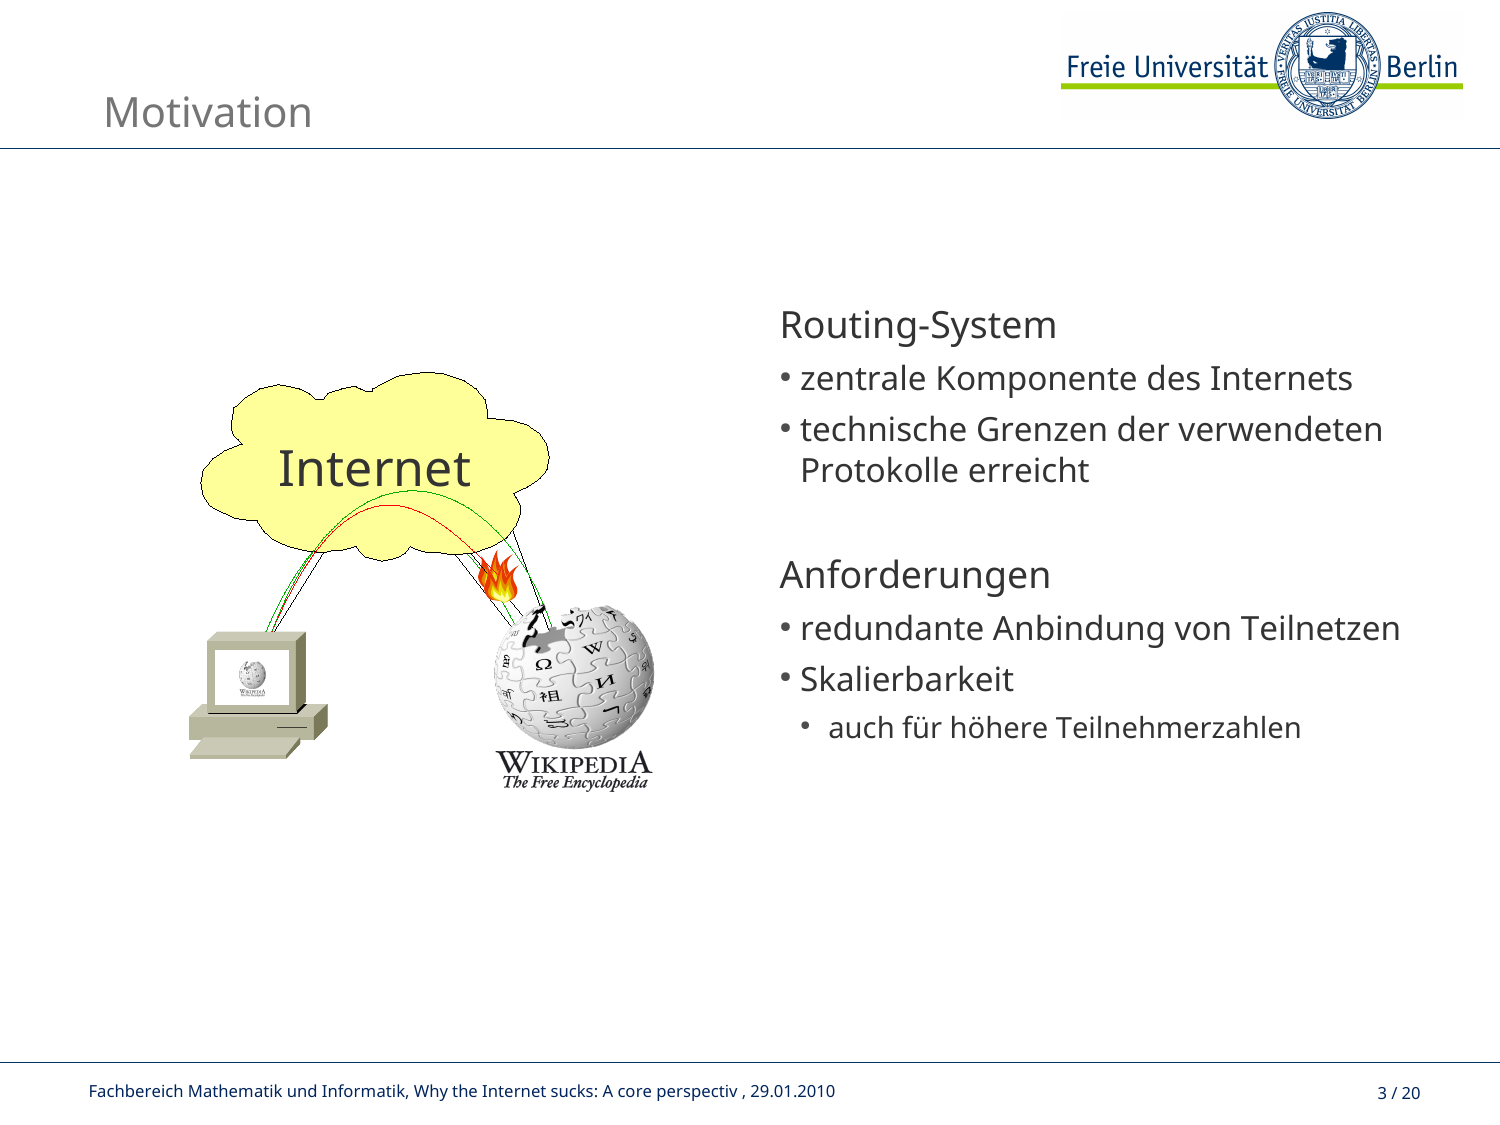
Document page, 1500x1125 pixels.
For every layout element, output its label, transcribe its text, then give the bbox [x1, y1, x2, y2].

picture [1061, 12, 1463, 119]
picture [478, 549, 656, 792]
title Motivation [88, 79, 1275, 150]
text_box Internet [200, 372, 550, 562]
list Routing-System zentrale Komponente des Internets technische Grenzen der verwendeten Protokolle erreicht Anforderungen redundante Anbindung von Teilnetzen Skalierbarkeit auch für höhere Teilnehmerzahlen [738, 188, 1460, 932]
picture [188, 631, 396, 810]
